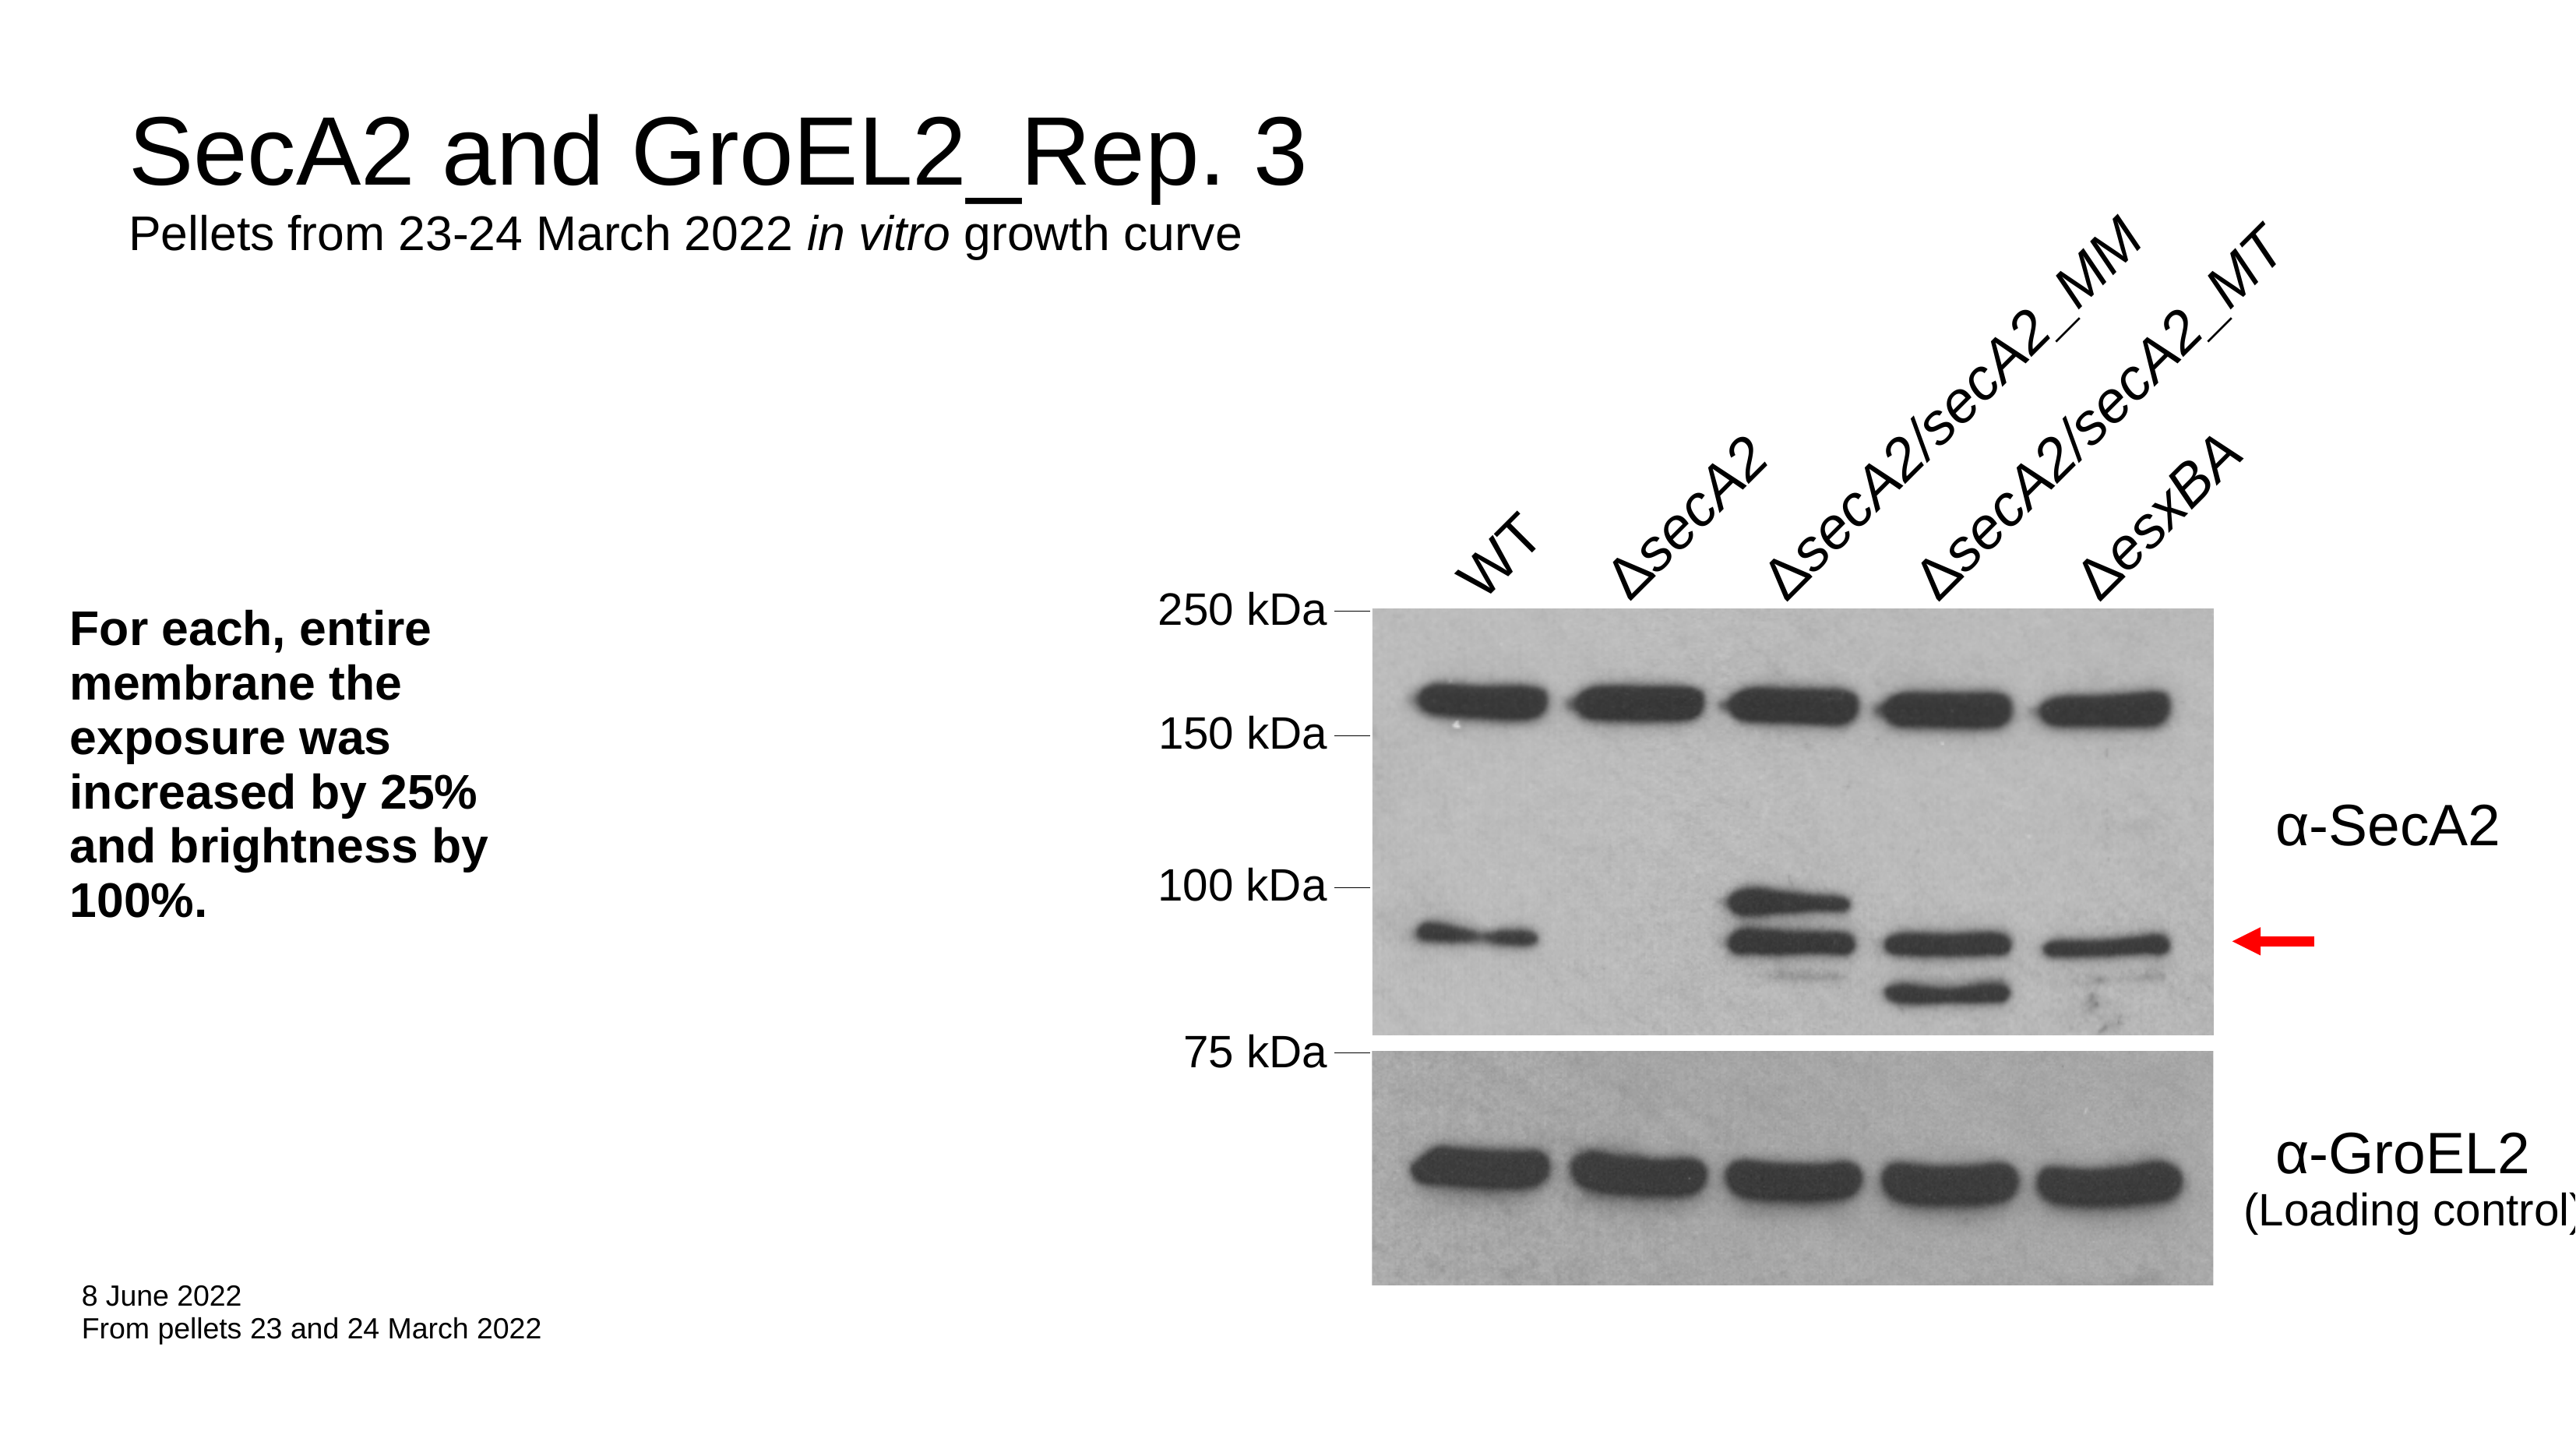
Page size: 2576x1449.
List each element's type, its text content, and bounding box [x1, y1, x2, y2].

text_box 8 June 2022 From pellets 23 and 24 March 2022 [70, 1274, 667, 1351]
text_box 75 kDa [1172, 1021, 1383, 1084]
picture [1372, 1051, 2214, 1285]
text_box ΔesxBA [2049, 79, 2575, 625]
text_box ΔsecA2/secA2_MT [1888, 79, 2434, 625]
text_box α-SecA2 [2264, 787, 2520, 865]
picture [1372, 608, 2214, 1035]
text_box (Loading control) [2232, 1179, 2575, 1254]
text_box ΔsecA2 [1580, 389, 1816, 625]
text_box 100 kDa [1115, 854, 1370, 932]
text_box ΔsecA2/secA2_MM [1736, 79, 2282, 625]
text_box 150 kDa [1115, 702, 1371, 780]
title SecA2 and GroEL2_Rep. 3 Pellets from 23-24 March 2022 in vitro growth curve [129, 58, 2447, 300]
text_box α-GroEL2 [2264, 1114, 2567, 1179]
text_box For each, entire membrane the exposure was increased by 25% and brightness by 100%. [58, 596, 538, 934]
text_box 250 kDa [1115, 577, 1371, 655]
text_box WT [1432, 389, 1669, 625]
